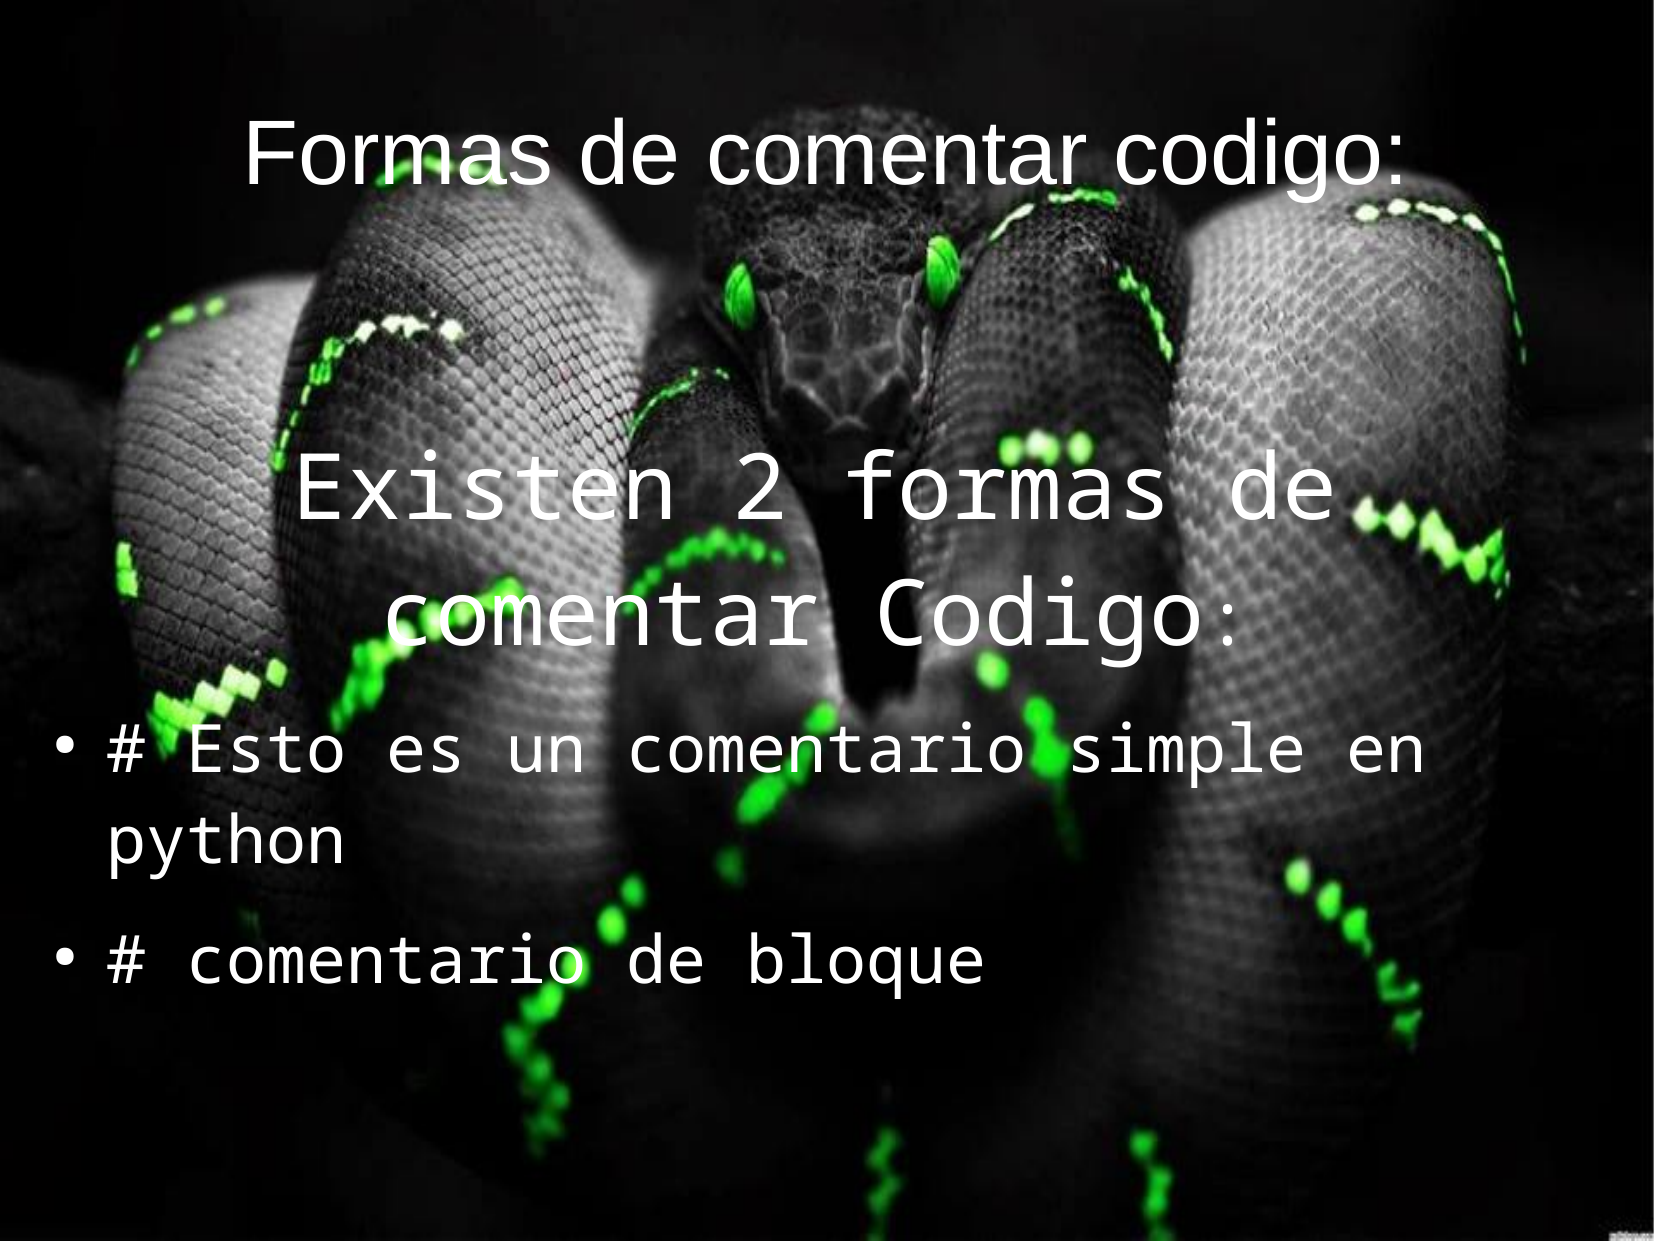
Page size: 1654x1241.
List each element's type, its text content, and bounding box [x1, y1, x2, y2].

picture [0, 0, 1654, 1241]
list Existen 2 formas de comentar Codigo: # Esto es un comentario simple en python # comentario de bloque [35, 290, 1524, 1010]
title Formas de comentar codigo: [82, 49, 1571, 257]
